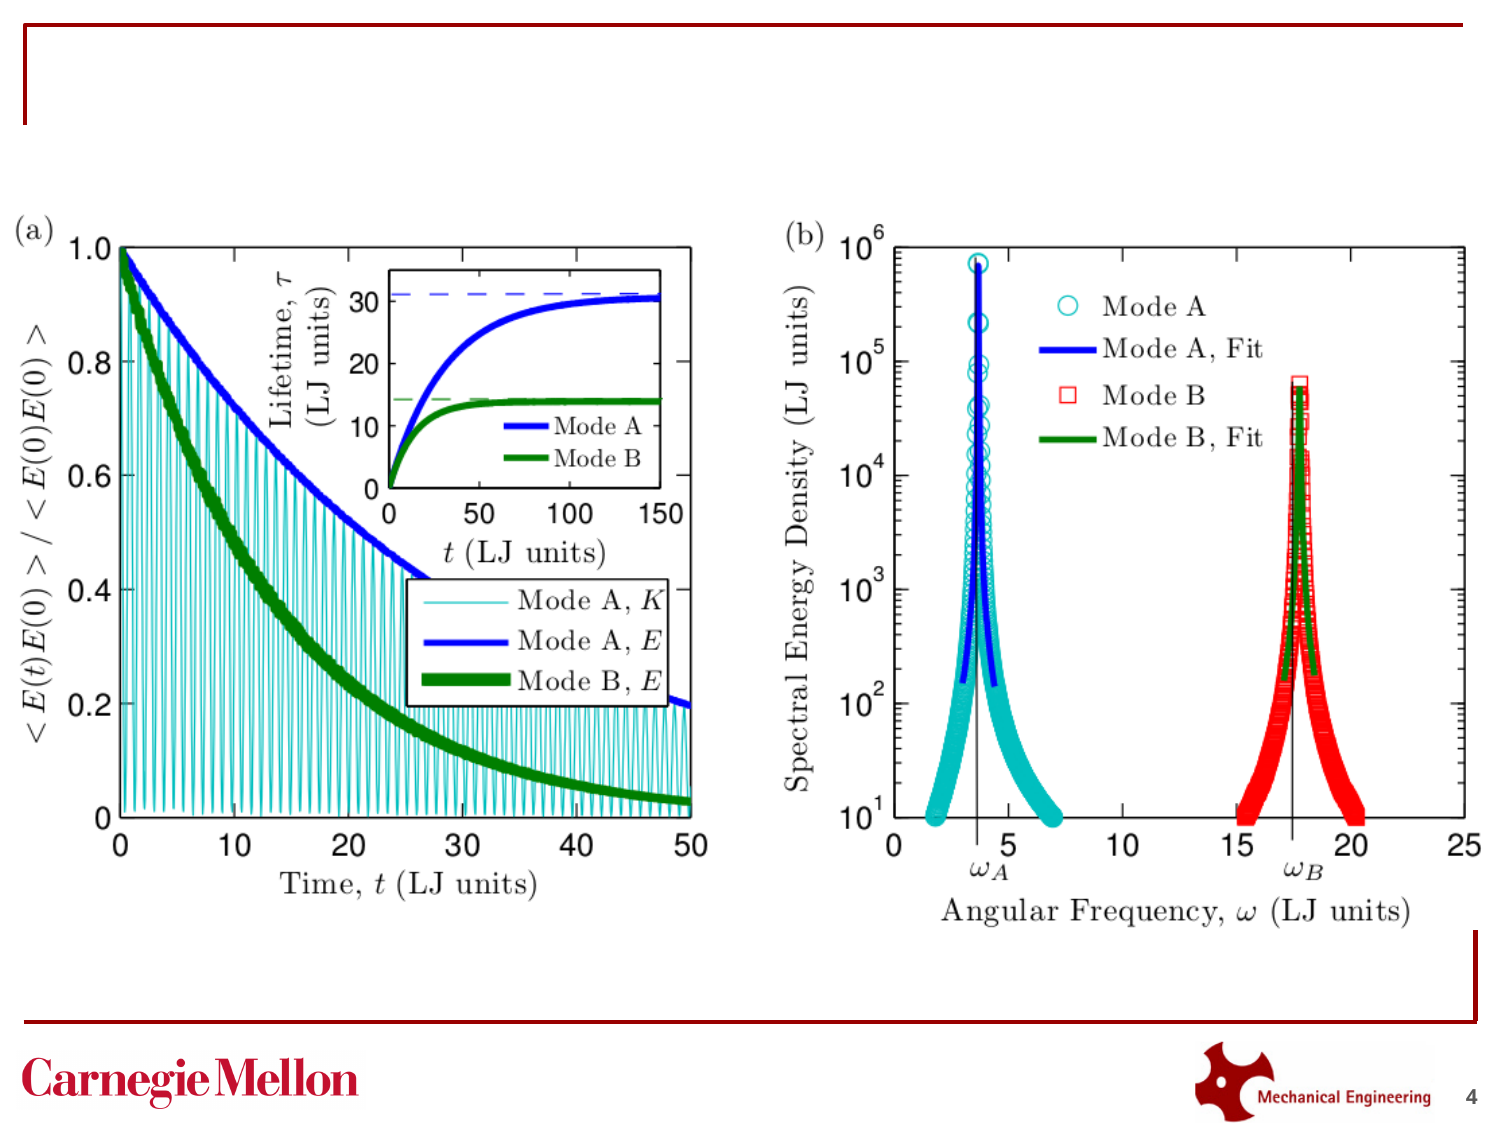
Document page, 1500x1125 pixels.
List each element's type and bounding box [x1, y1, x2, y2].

picture [16, 1050, 366, 1110]
picture [0, 192, 1500, 931]
picture [1192, 1034, 1438, 1125]
